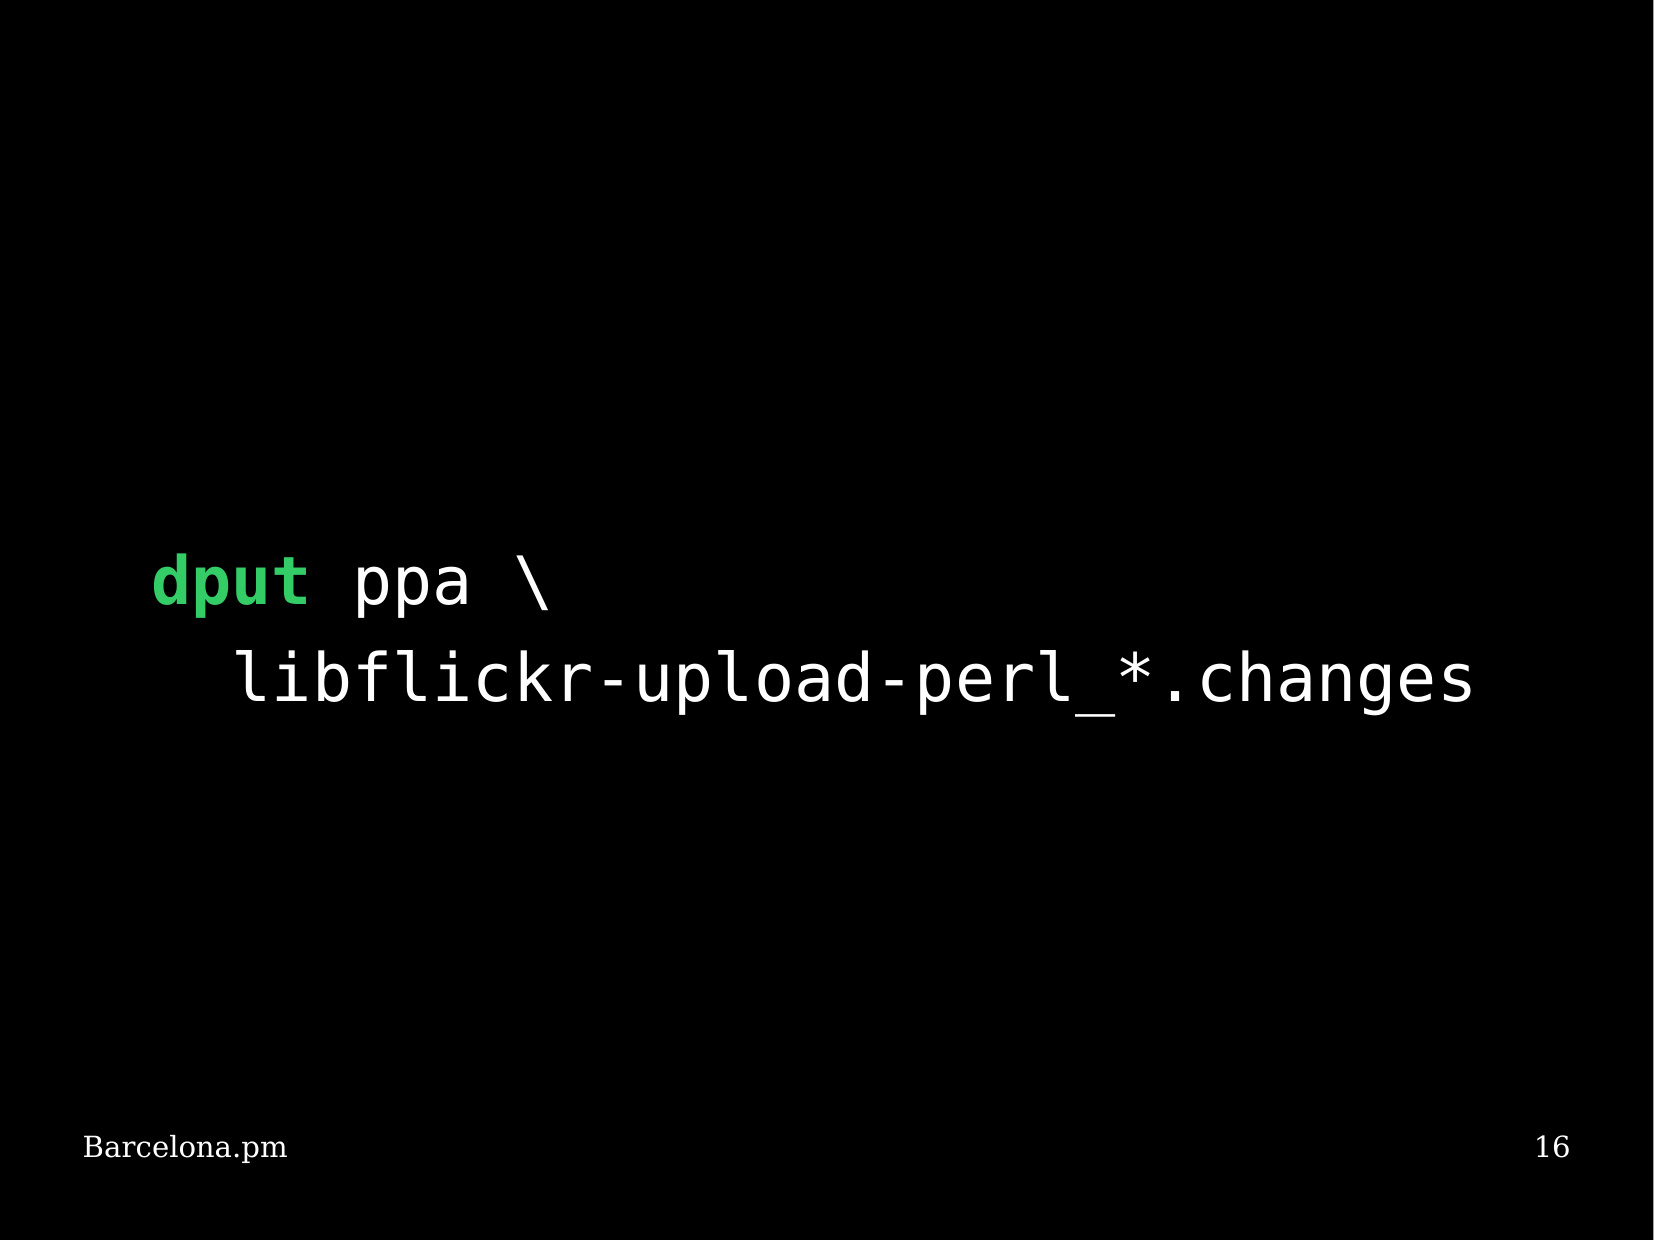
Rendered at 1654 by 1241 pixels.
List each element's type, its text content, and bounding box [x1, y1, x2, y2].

title dput ppa \ libflickr-upload-perl_*.changes [151, 442, 1503, 798]
